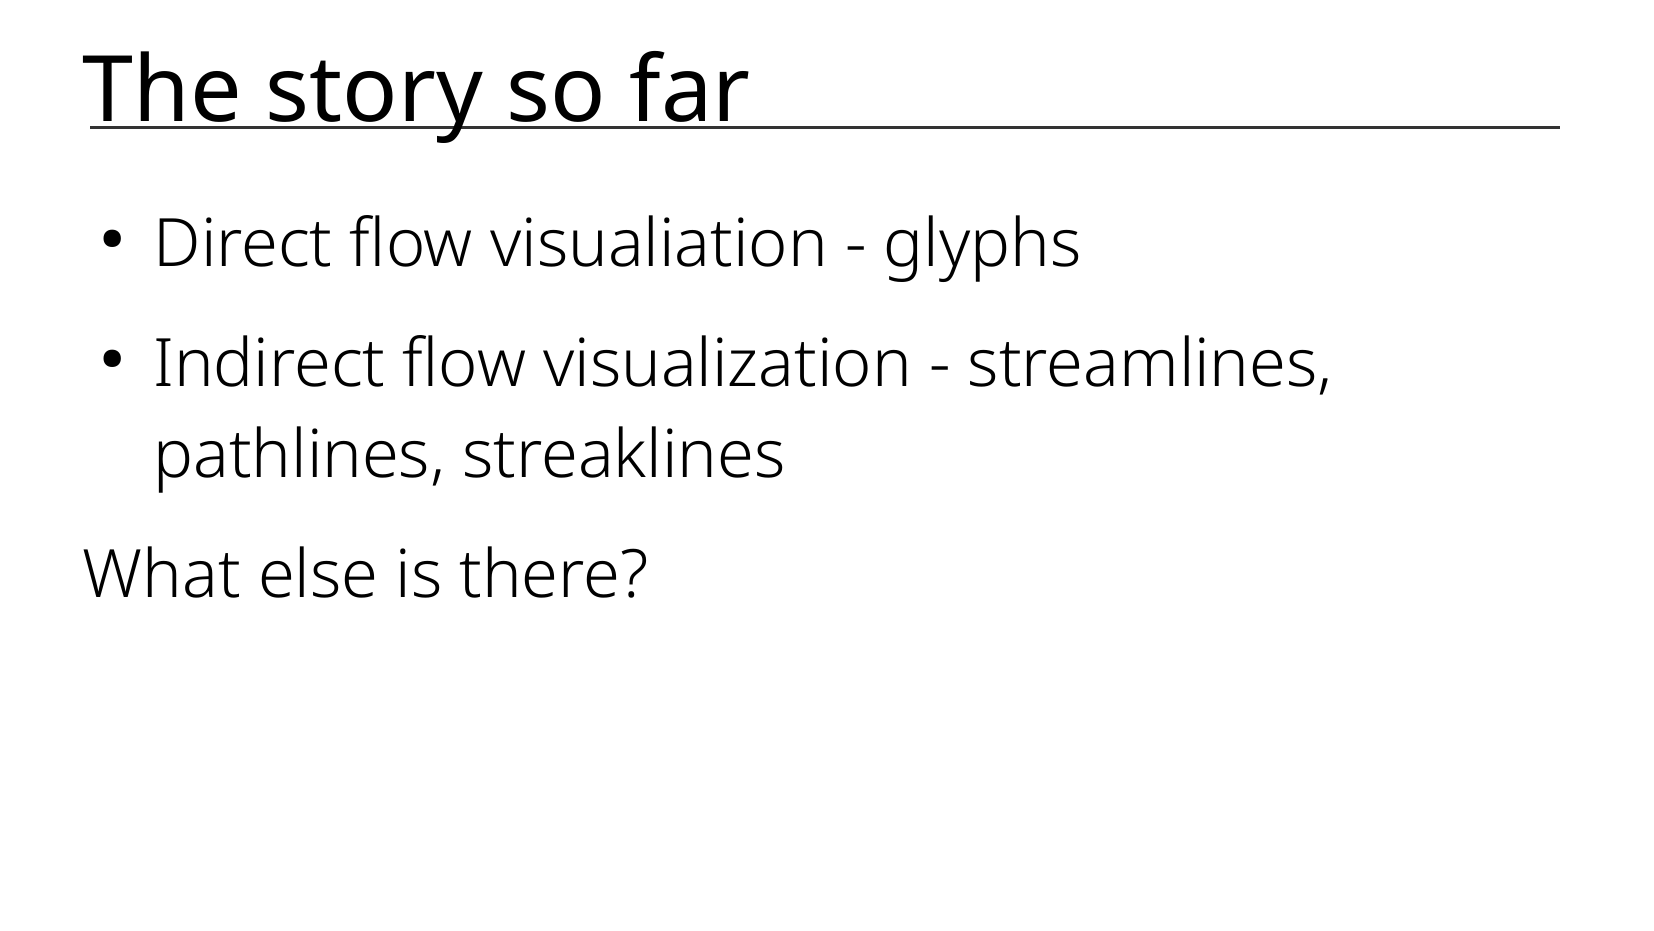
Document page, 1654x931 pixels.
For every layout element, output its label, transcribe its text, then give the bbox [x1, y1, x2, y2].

list Direct flow visualiation - glyphs Indirect flow visualization - streamlines, pathlines, streaklines What else is there? [82, 195, 1571, 811]
title The story so far [82, 32, 1571, 140]
